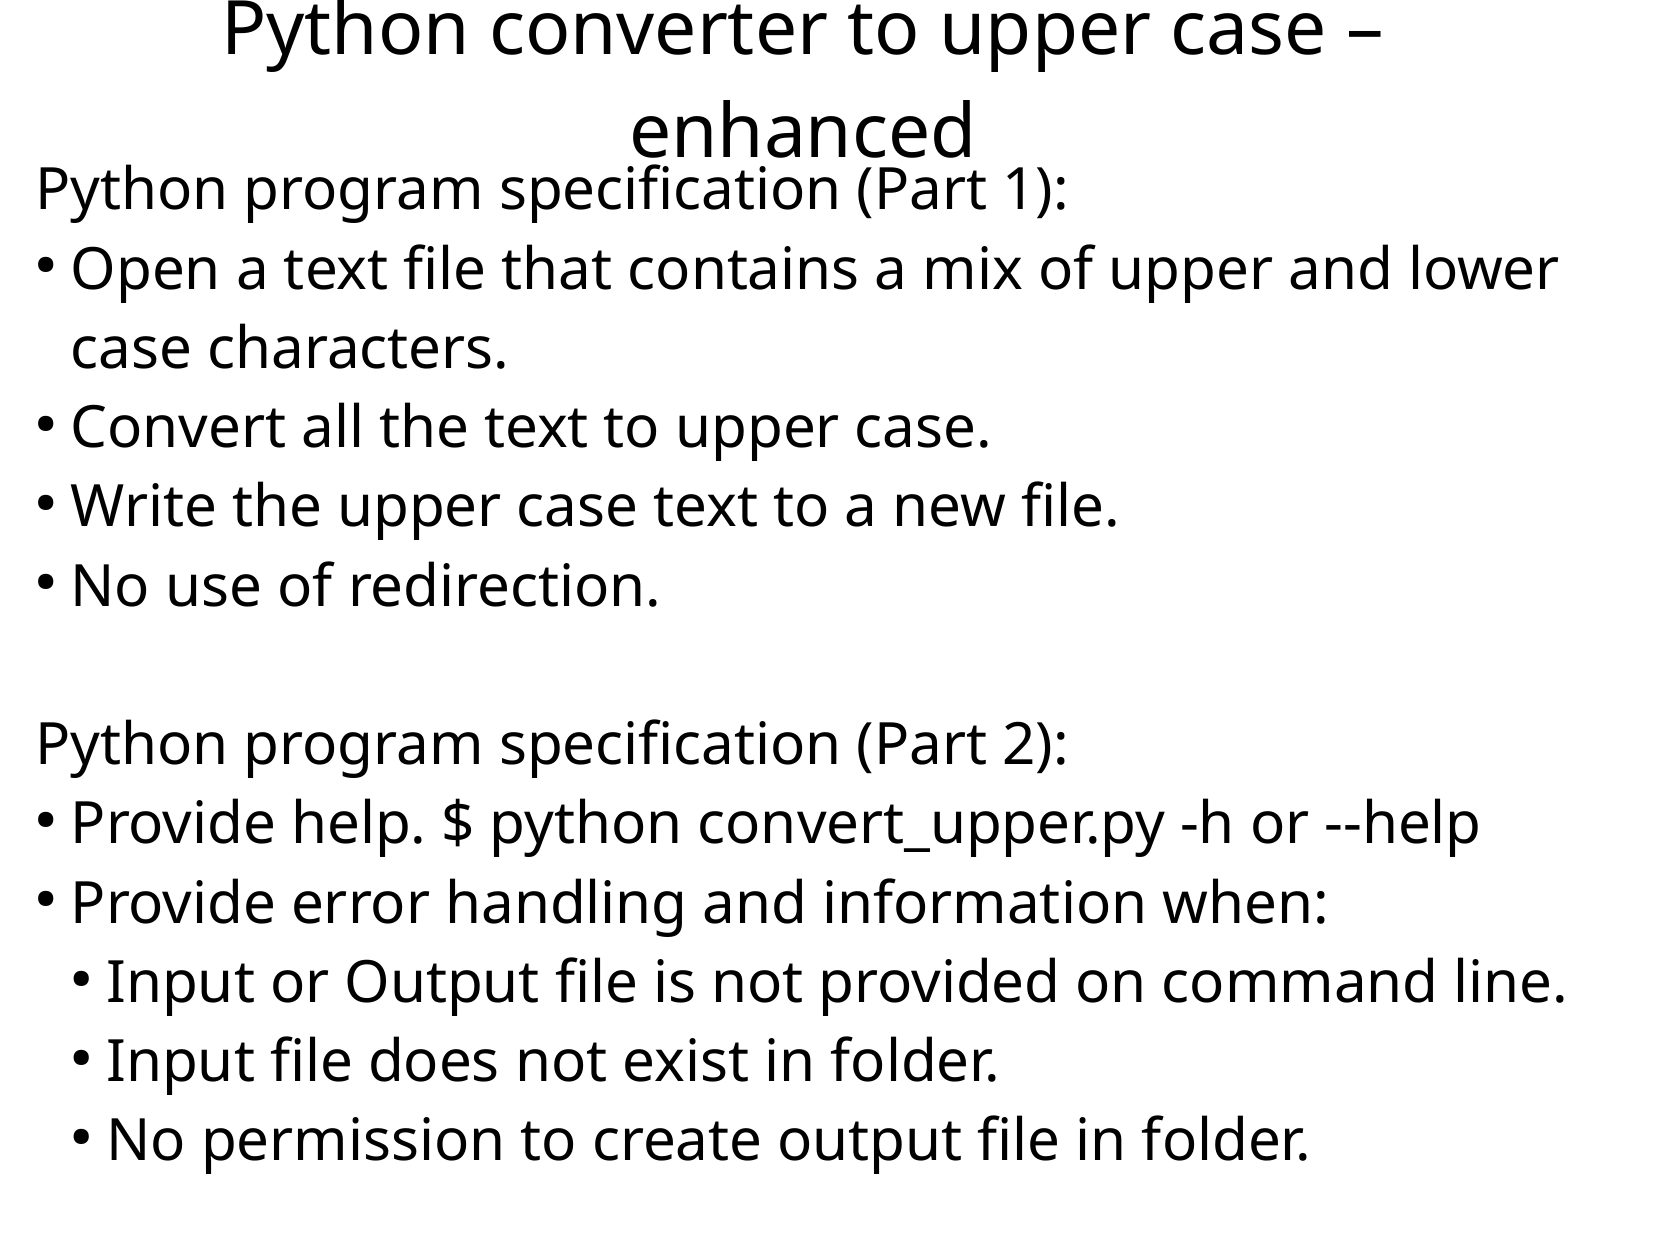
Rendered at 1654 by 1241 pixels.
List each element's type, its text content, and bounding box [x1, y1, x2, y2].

subtitle Python program specification (Part 1): Open a text file that contains a mix of upper and lower case characters. Convert all the text to upper case. Write the upper case text to a new file. No use of redirection. Python program specification (Part 2): Provide help. $ python convert_upper.py -h or --help Provide error handling and information when: Input or Output file is not provided on command line. Input file does not exist in folder. No permission to create output file in folder. [35, 147, 1630, 1134]
title Python converter to upper case – enhanced [59, 35, 1548, 118]
